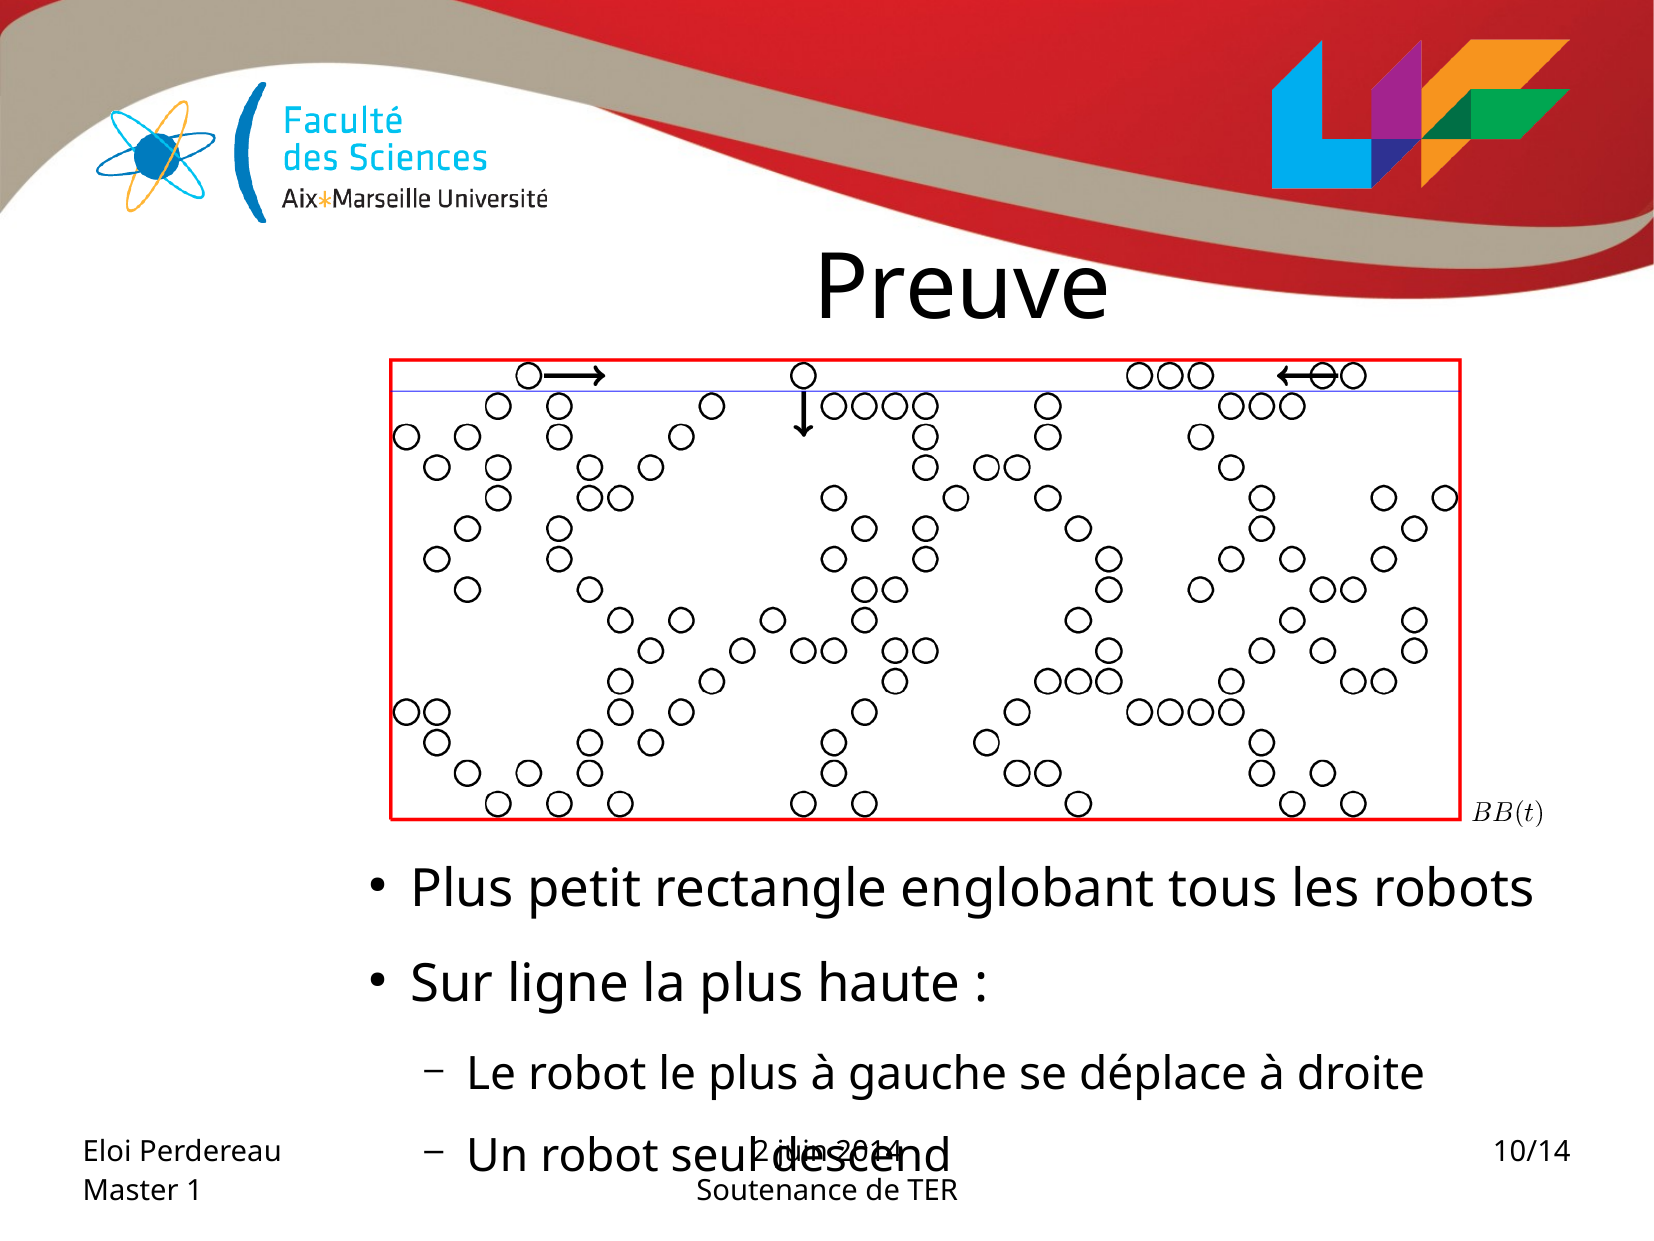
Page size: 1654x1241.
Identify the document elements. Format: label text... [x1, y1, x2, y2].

title Preuve [354, 212, 1571, 355]
picture [0, 0, 1654, 1241]
list Plus petit rectangle englobant tous les robots Sur ligne la plus haute : Le robot le plus à gauche se déplace à droite Un robot seul descend [354, 849, 1571, 1193]
